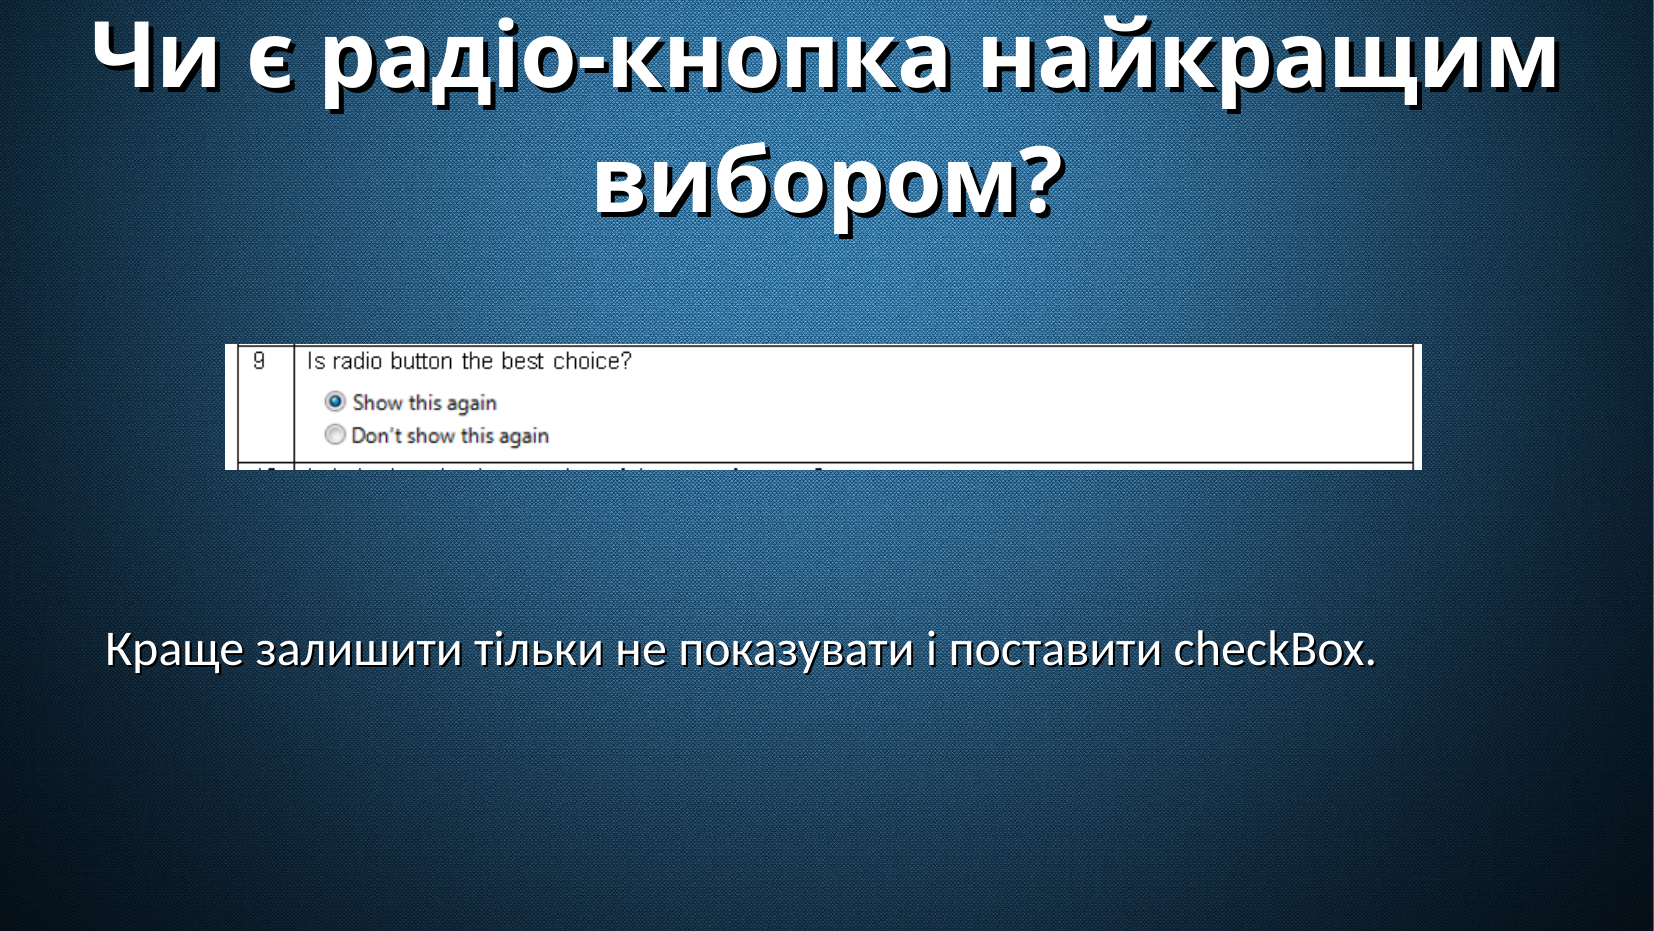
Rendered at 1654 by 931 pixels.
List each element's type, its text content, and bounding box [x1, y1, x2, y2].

picture [0, 0, 1654, 931]
subtitle Краще залишити тільки не показувати і поставити checkBox. [105, 510, 1616, 796]
title Чи є радіо-кнопка найкращим вибором? [82, 12, 1571, 218]
